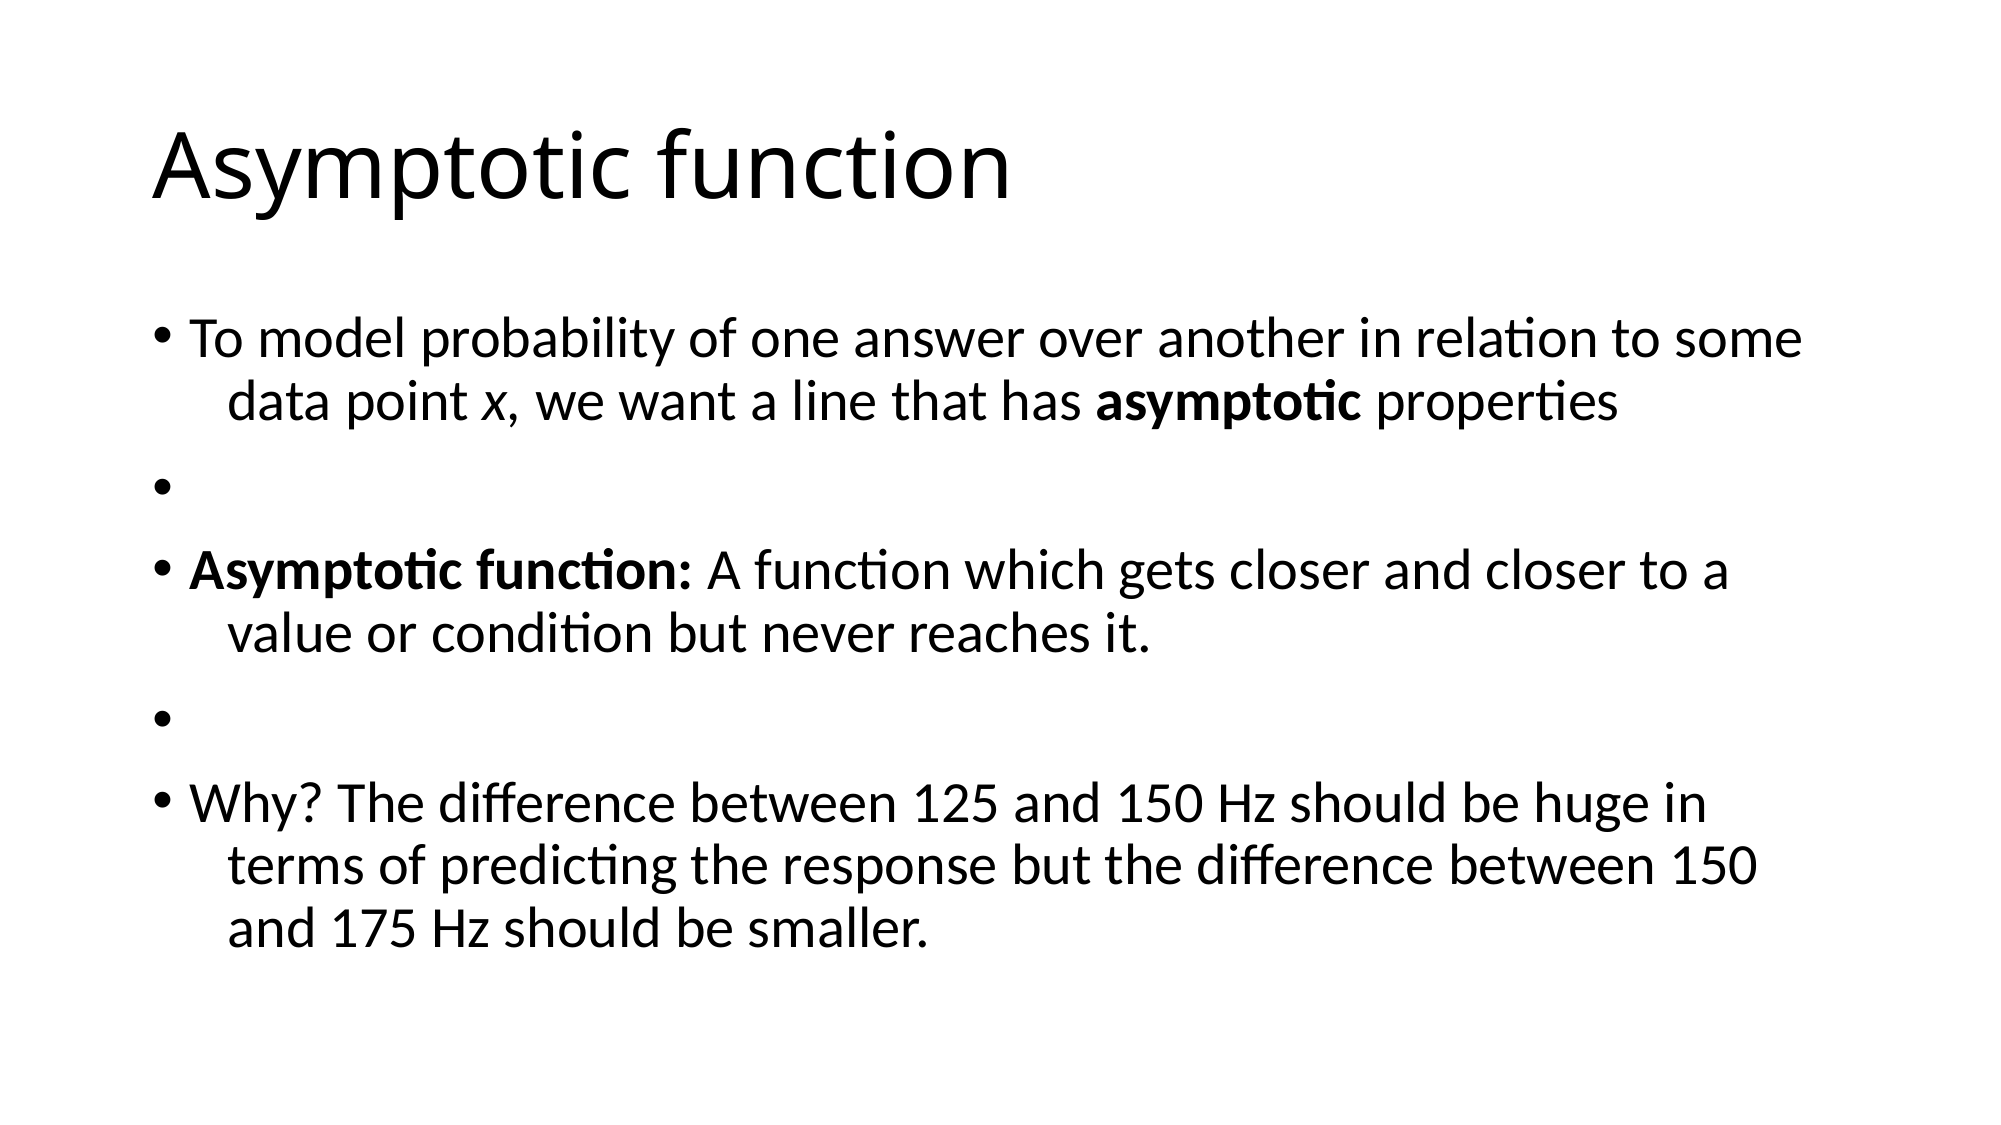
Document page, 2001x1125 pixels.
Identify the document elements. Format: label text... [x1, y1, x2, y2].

title Asymptotic function [137, 59, 1863, 278]
list To model probability of one answer over another in relation to some data point x, we want a line that has asymptotic properties Asymptotic function: A function which gets closer and closer to a value or condition but never reaches it. Why? The difference between 125 and 150 Hz should be huge in terms of predicting the response but the difference between 150 and 175 Hz should be smaller. [137, 299, 1863, 1014]
